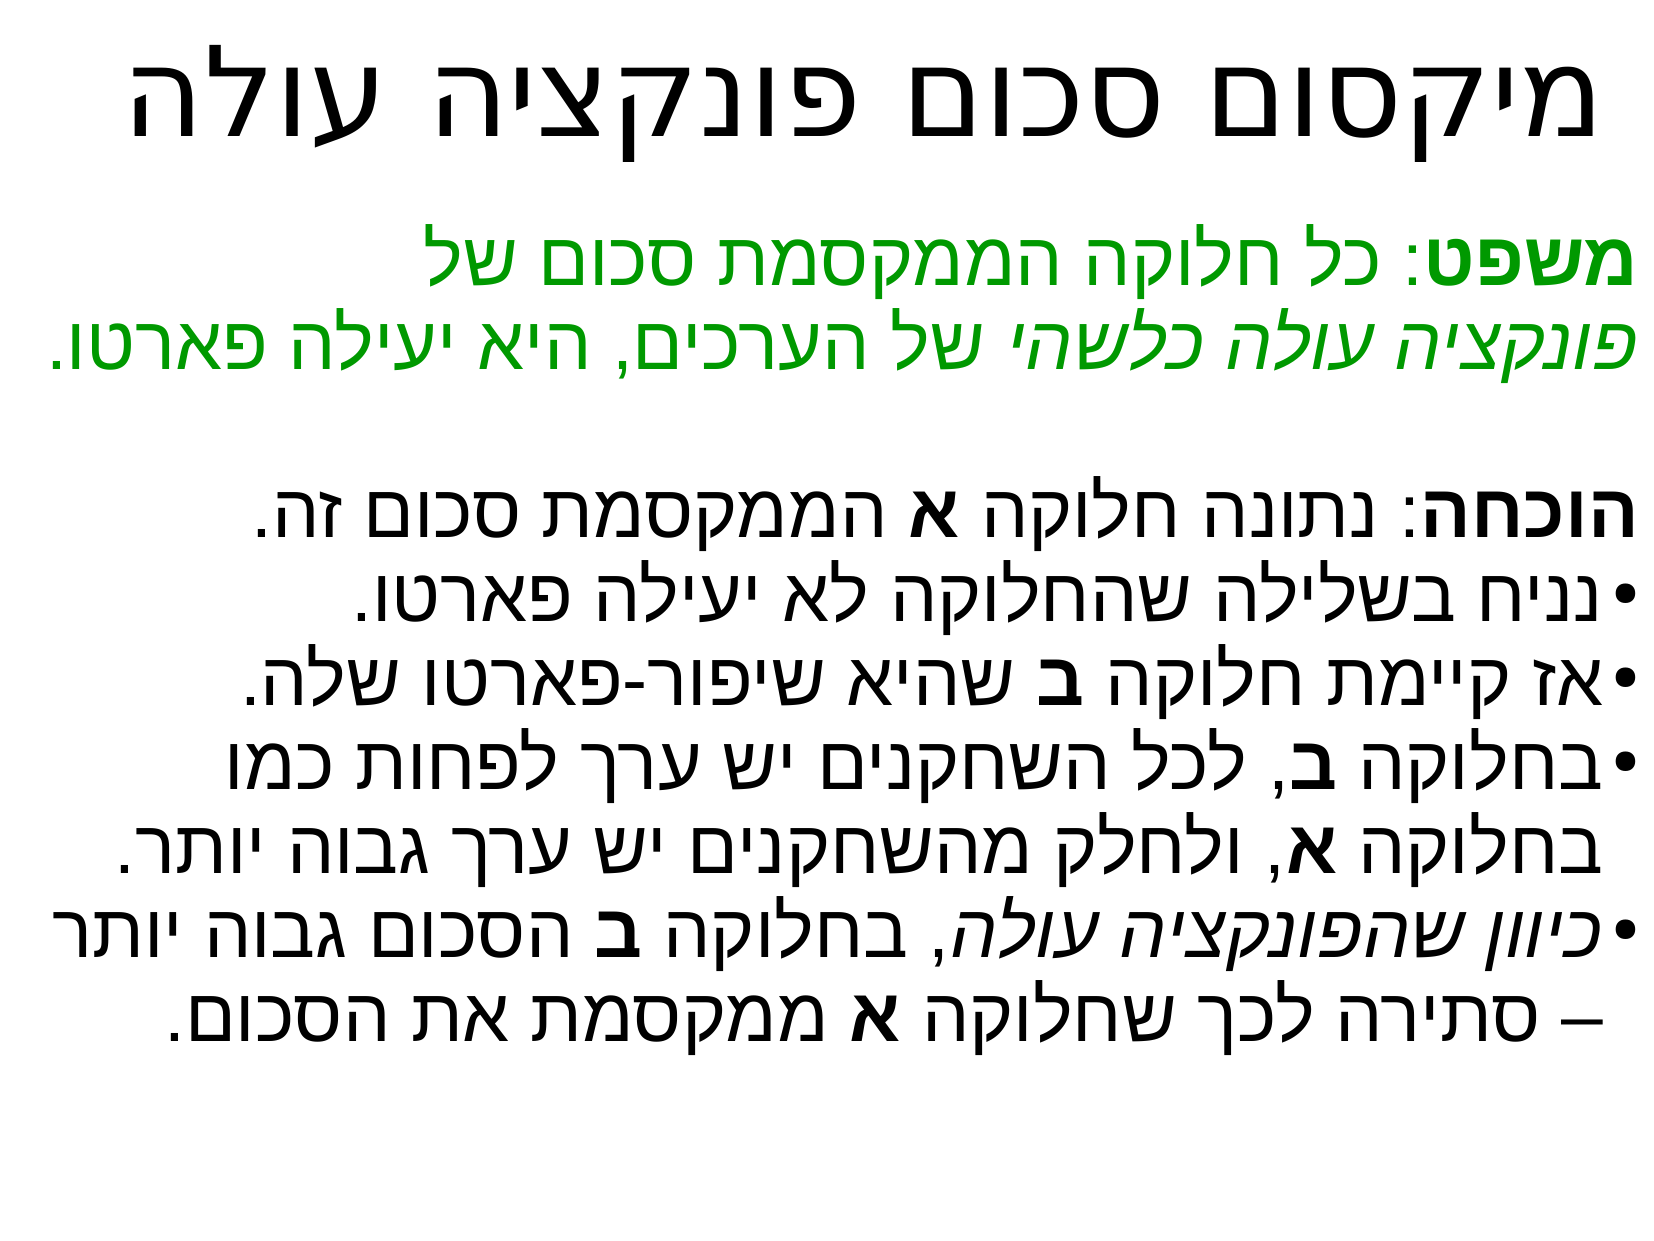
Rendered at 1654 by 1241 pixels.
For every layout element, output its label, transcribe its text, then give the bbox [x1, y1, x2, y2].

text_box משפט: כל חלוקה הממקסמת סכום של פונקציה עולה כלשהי של הערכים, היא יעילה פארטו. הוכחה: נתונה חלוקה א הממקסמת סכום זה. נניח בשלילה שהחלוקה לא יעילה פארטו. אז קיימת חלוקה ב שהיא שיפור-פארטו שלה. בחלוקה ב, לכל השחקנים יש ערך לפחות כמו בחלוקה א, ולחלק מהשחקנים יש ערך גבוה יותר. כיוון שהפונקציה עולה, בחלוקה ב הסכום גבוה יותר – סתירה לכך שחלוקה א ממקסמת את הסכום. [0, 210, 1654, 1065]
title מיקסום סכום פונקציה עולה [30, 7, 1654, 166]
